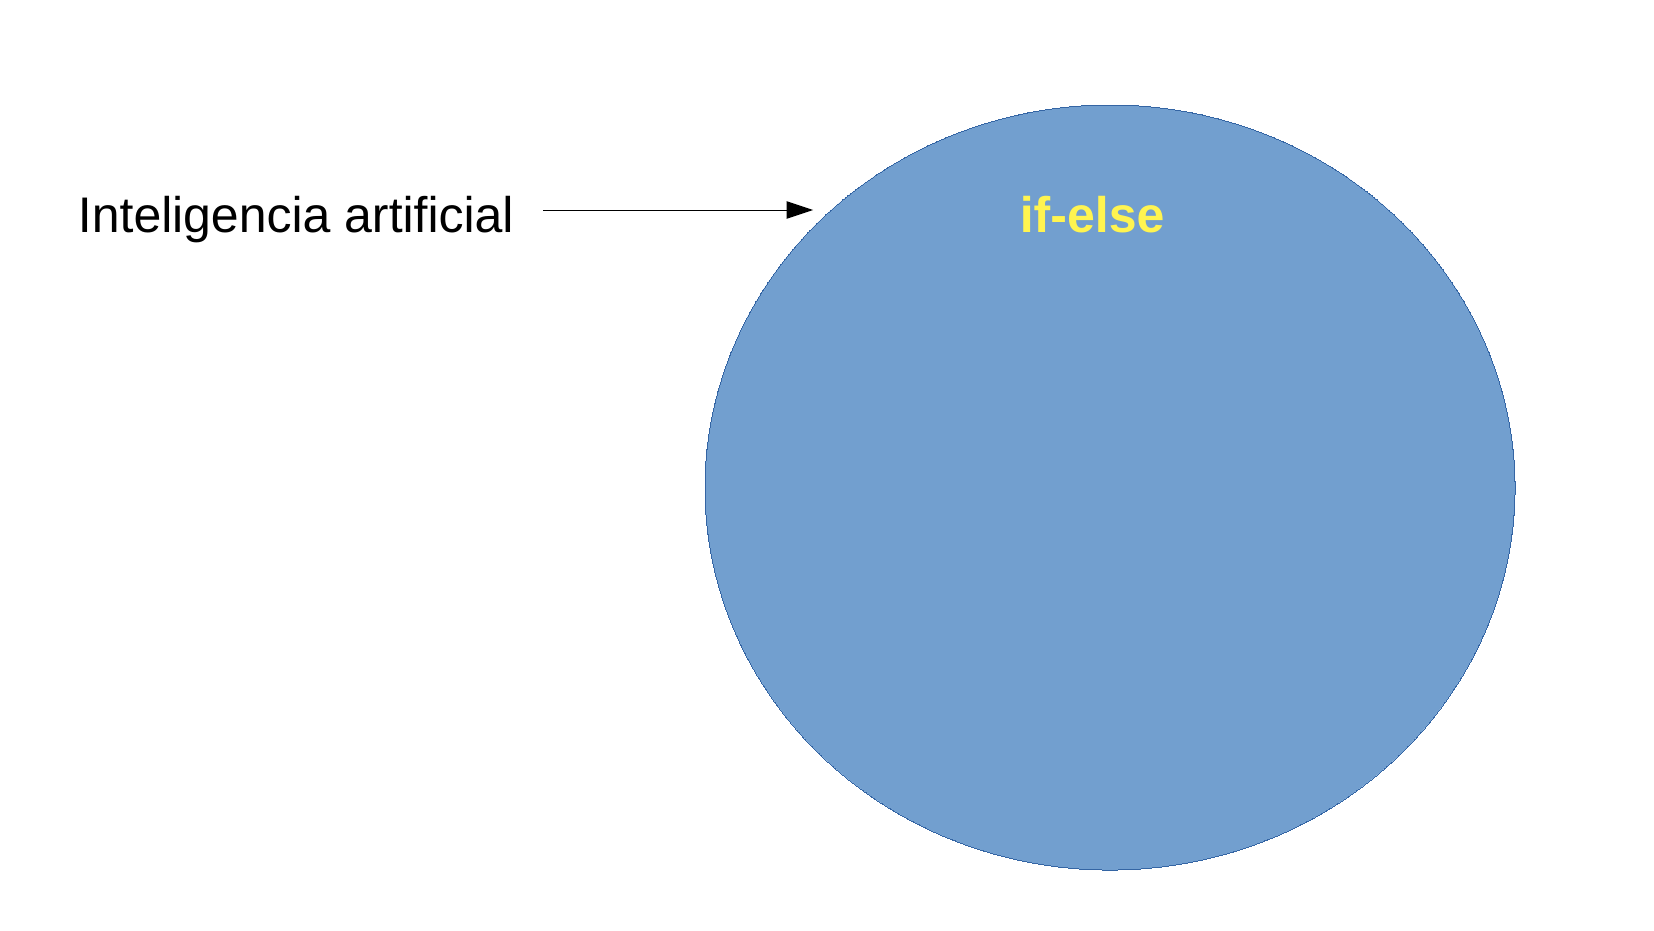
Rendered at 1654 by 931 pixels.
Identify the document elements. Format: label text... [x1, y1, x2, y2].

text_box Inteligencia artificial [63, 180, 589, 242]
text_box [705, 105, 1516, 871]
text_box if-else [1005, 180, 1276, 289]
